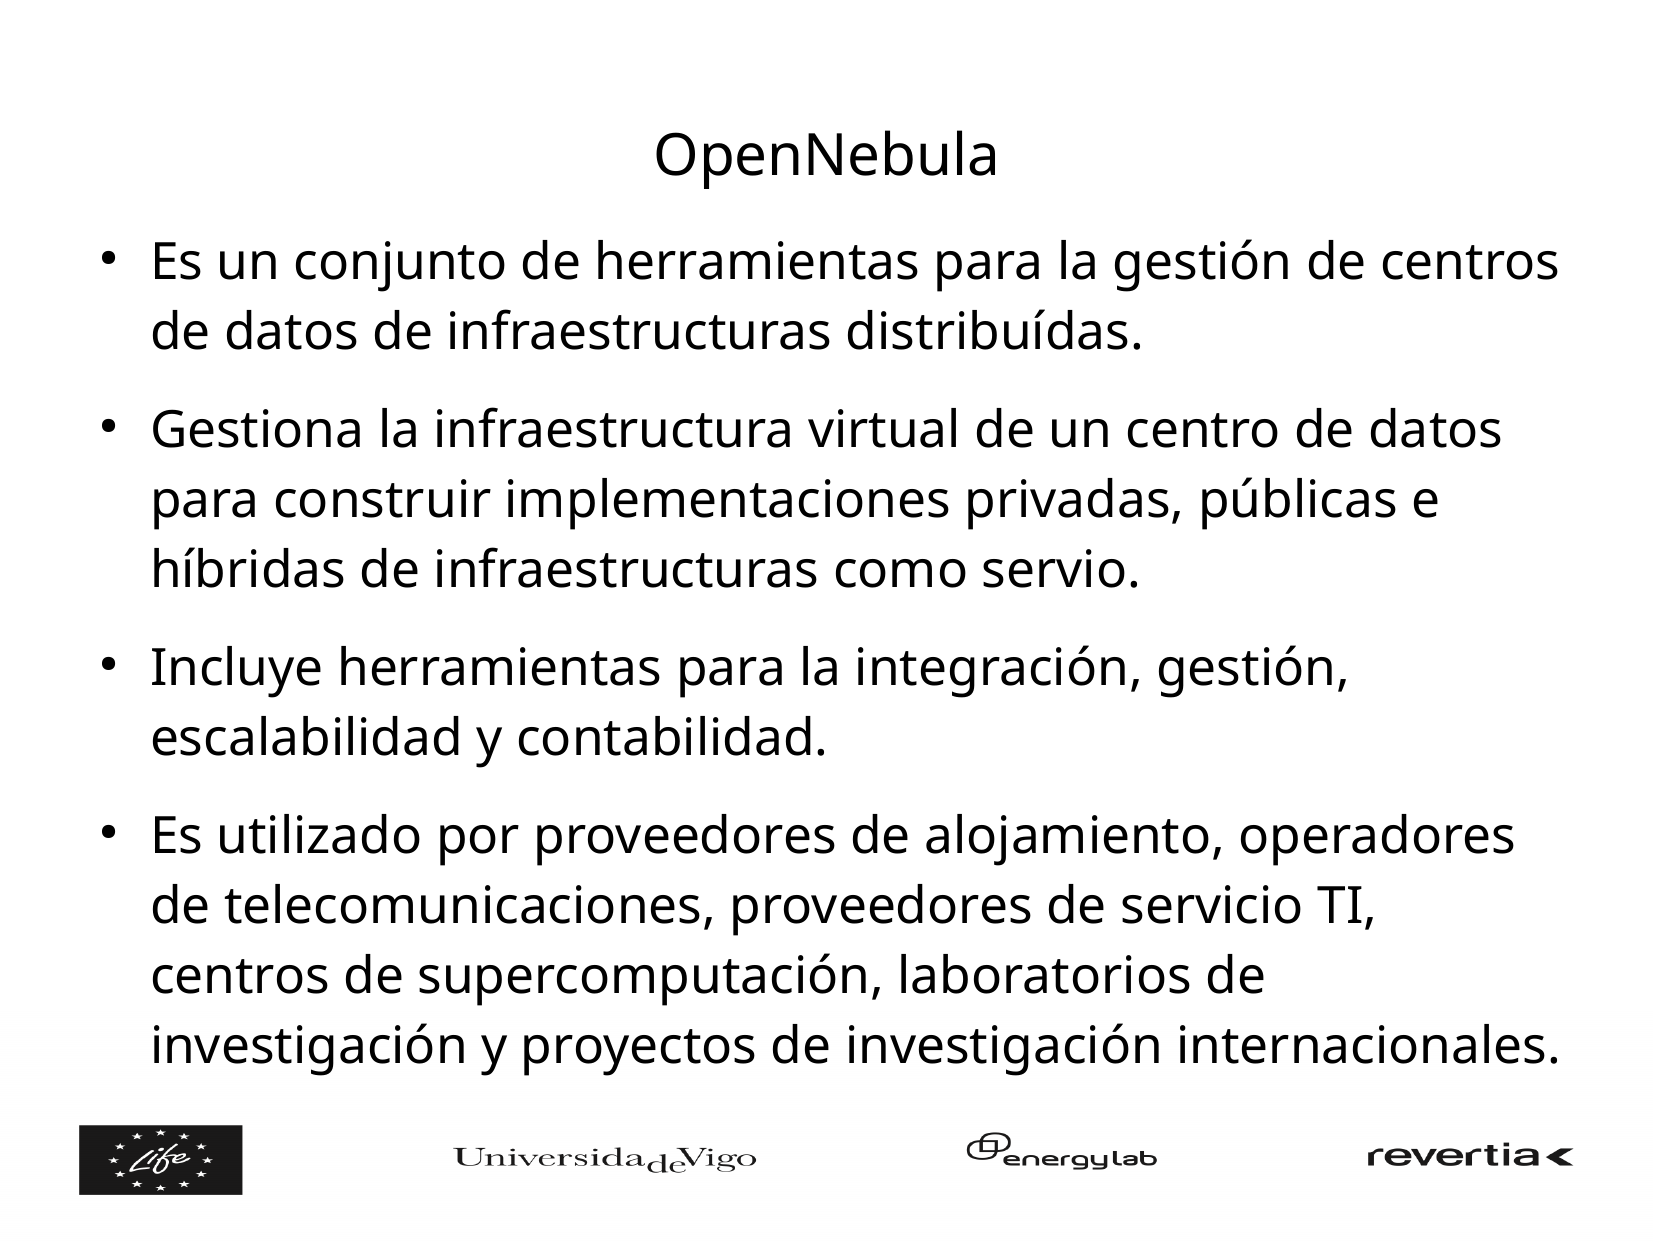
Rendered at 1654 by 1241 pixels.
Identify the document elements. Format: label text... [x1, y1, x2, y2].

text_box [862, 460, 1548, 1063]
list Es un conjunto de herramientas para la gestión de centros de datos de infraestructuras distribuídas. Gestiona la infraestructura virtual de un centro de datos para construir implementaciones privadas, públicas e híbridas de infraestructuras como servio. Incluye herramientas para la integración, gestión, escalabilidad y contabilidad. Es utilizado por proveedores de alojamiento, operadores de telecomunicaciones, proveedores de servicio TI, centros de supercomputación, laboratorios de investigación y proyectos de investigación internacionales. [82, 224, 1571, 1123]
picture [0, 1009, 1654, 1241]
title OpenNebula [82, 49, 1571, 224]
